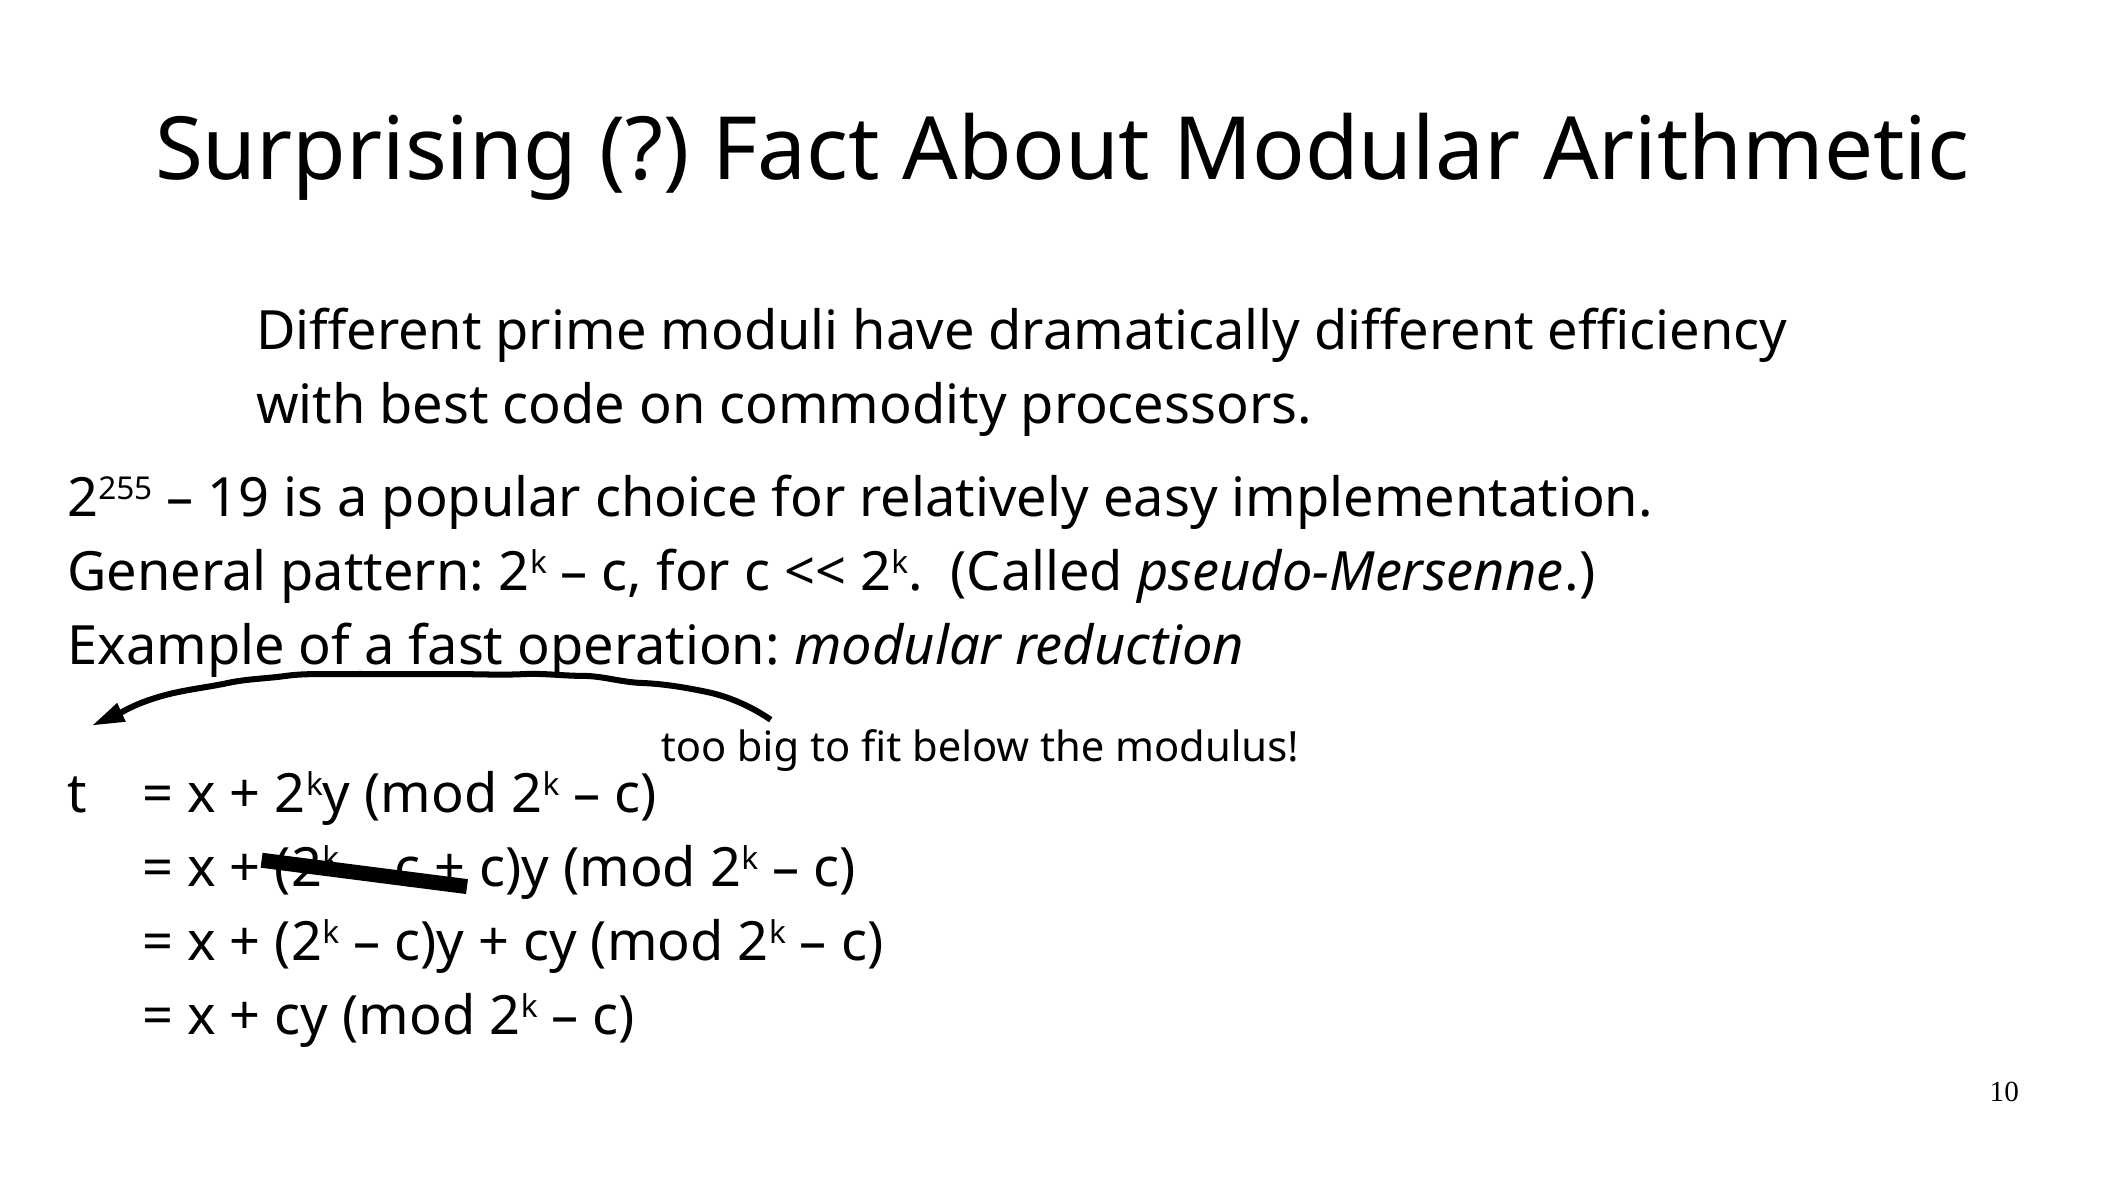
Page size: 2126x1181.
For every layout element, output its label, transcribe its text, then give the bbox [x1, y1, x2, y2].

text_box Different prime moduli have dramatically different efficiency with best code on commodity processors. [241, 284, 1897, 427]
text_box 2255 – 19 is a popular choice for relatively easy implementation. General pattern: 2k – c, for c << 2k. (Called pseudo-Mersenne.) Example of a fast operation: modular reduction t = x + 2ky (mod 2k – c) = x + (2k – c + c)y (mod 2k – c) = x + (2k – c)y + cy (mod 2k – c) = x + cy (mod 2k – c) [52, 451, 1612, 983]
title Surprising (?) Fact About Modular Arithmetic [106, 47, 2020, 245]
text_box too big to fit below the modulus! [646, 709, 1287, 774]
